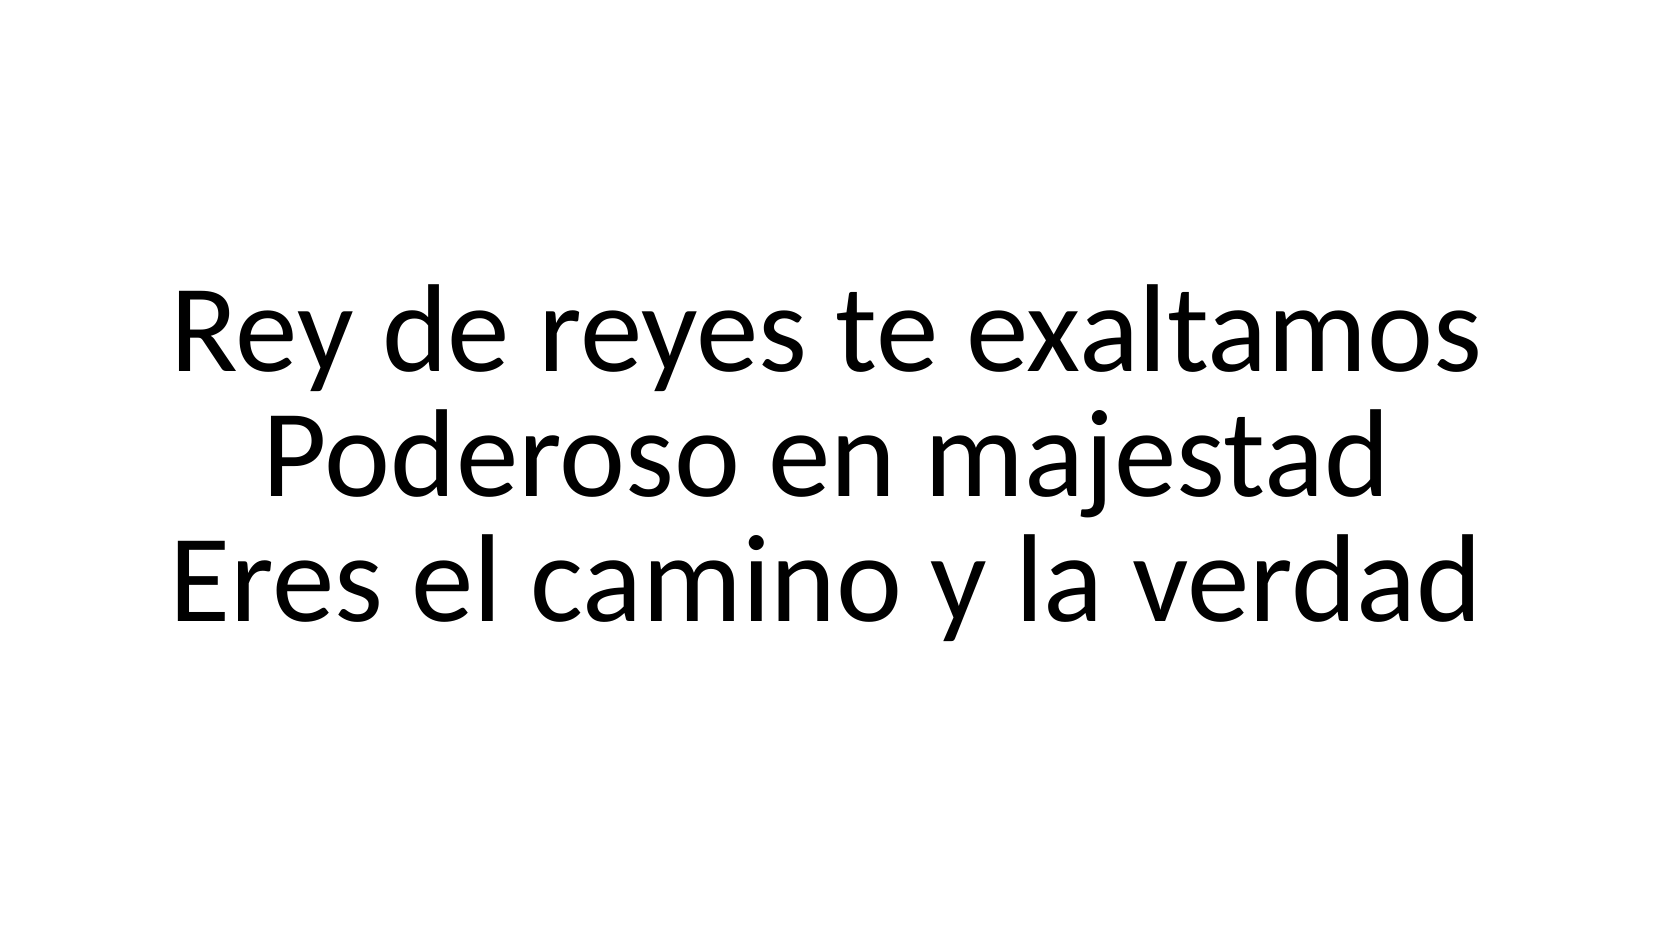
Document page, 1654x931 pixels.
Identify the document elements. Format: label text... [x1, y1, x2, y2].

title Rey de reyes te exaltamos Poderoso en majestad Eres el camino y la verdad [0, 0, 1654, 931]
